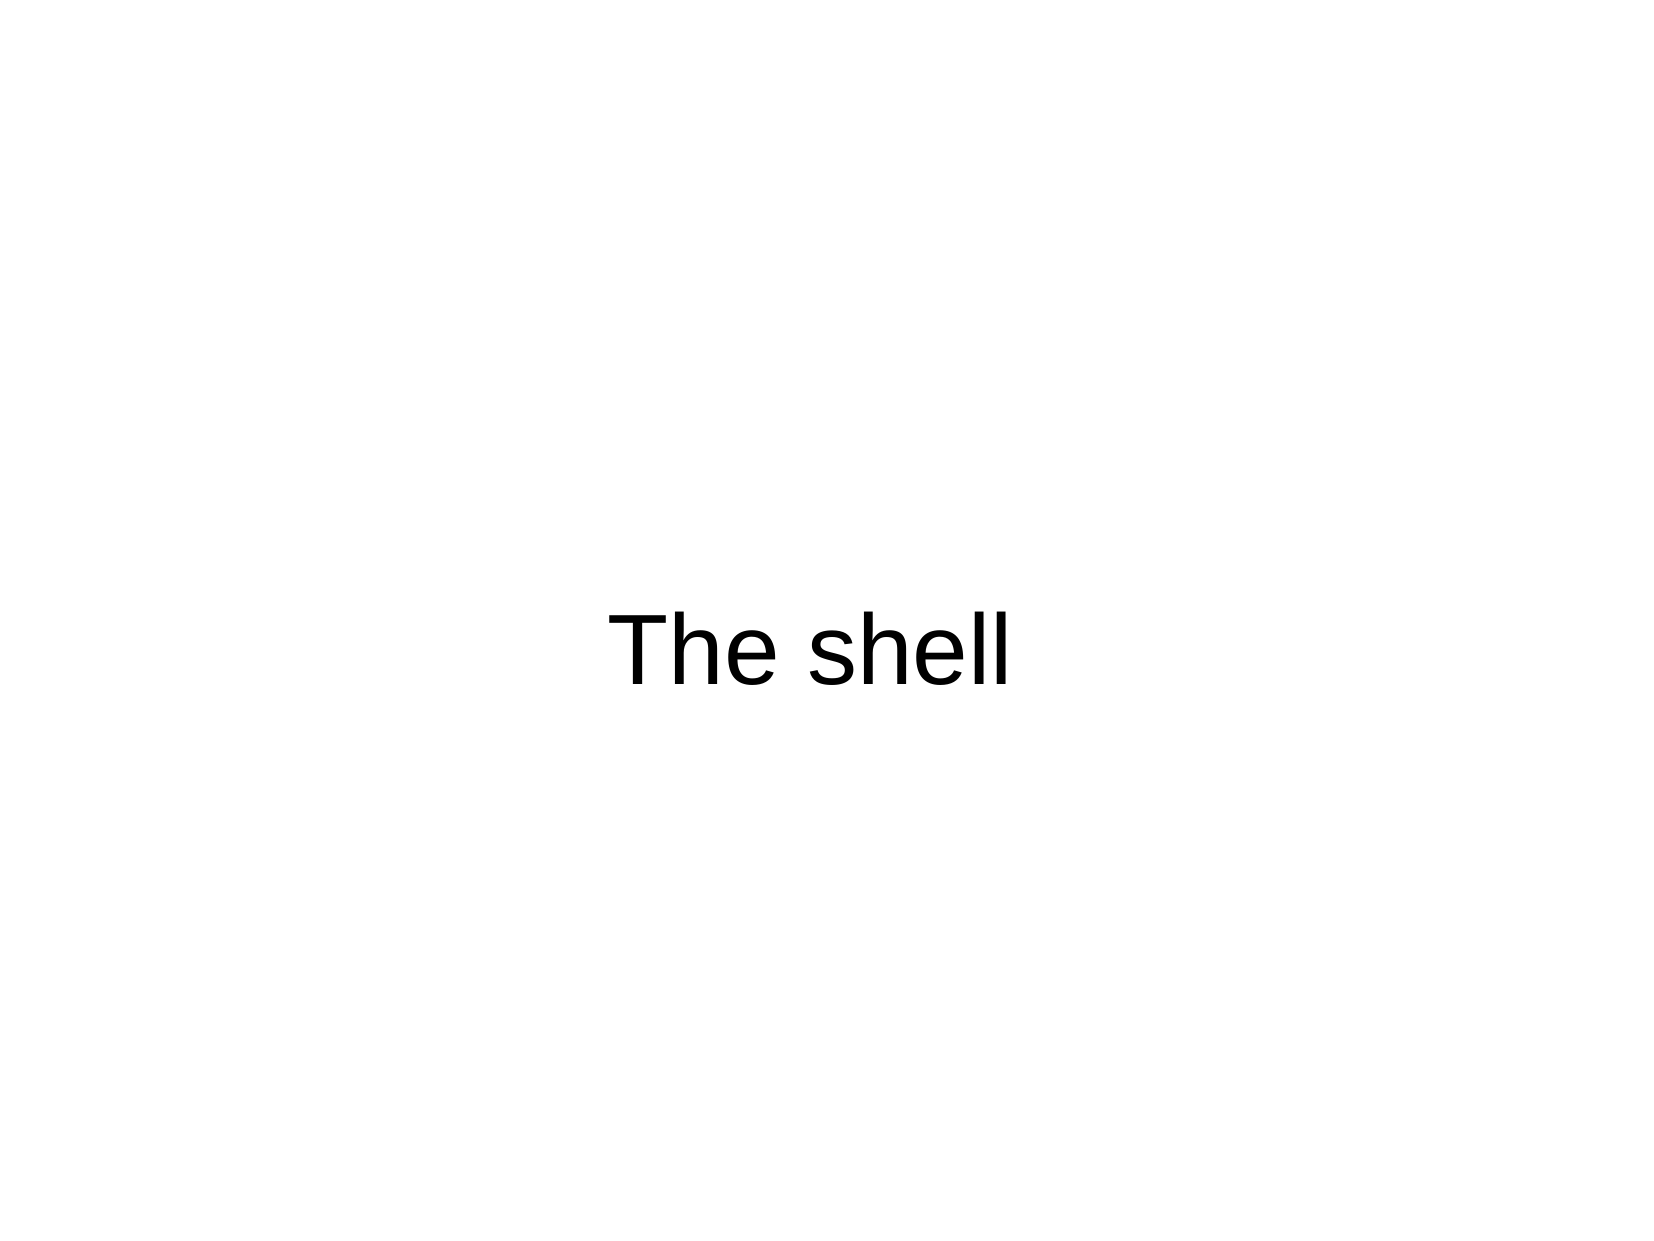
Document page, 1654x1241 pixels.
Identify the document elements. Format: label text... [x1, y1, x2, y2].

text_box The shell [82, 290, 1538, 1010]
